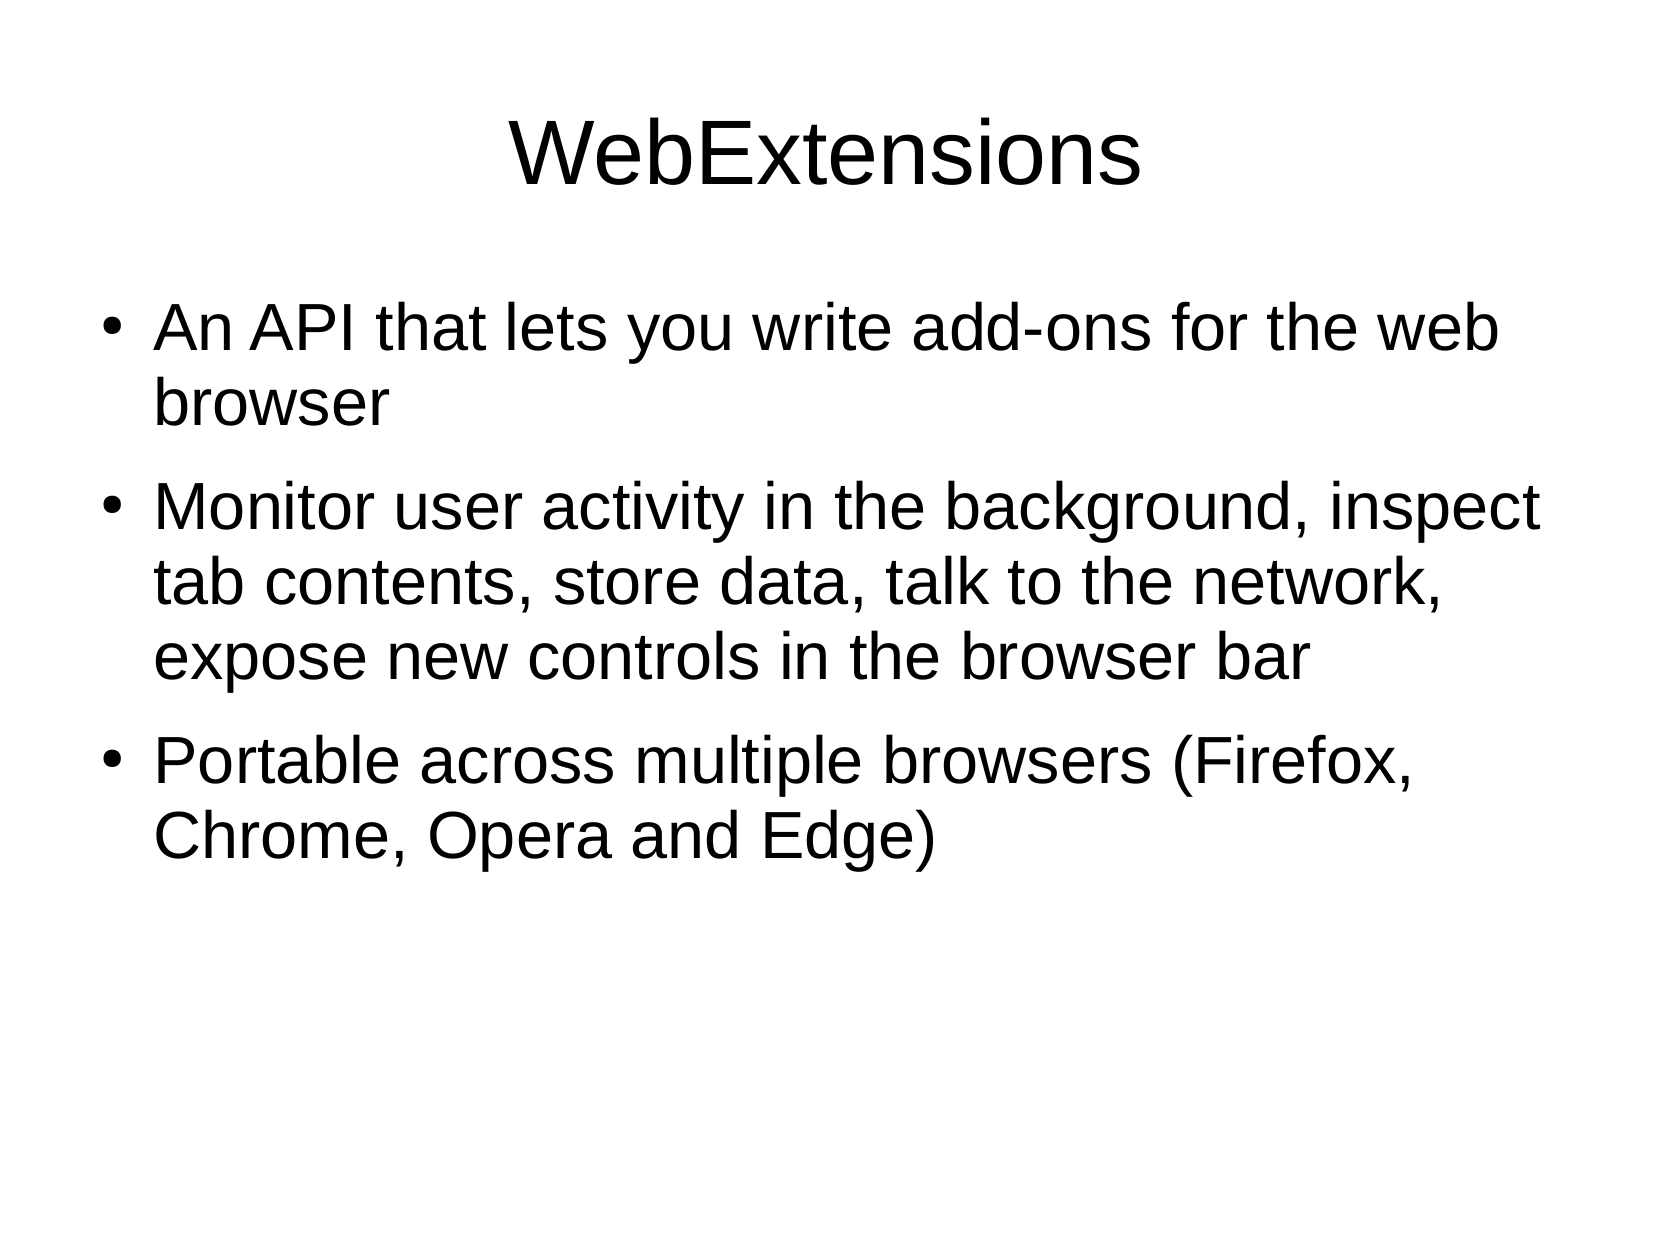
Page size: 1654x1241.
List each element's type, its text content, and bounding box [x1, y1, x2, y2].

list An API that lets you write add-ons for the web browser Monitor user activity in the background, inspect tab contents, store data, talk to the network, expose new controls in the browser bar Portable across multiple browsers (Firefox, Chrome, Opera and Edge) [82, 290, 1571, 1010]
title WebExtensions [82, 49, 1571, 257]
